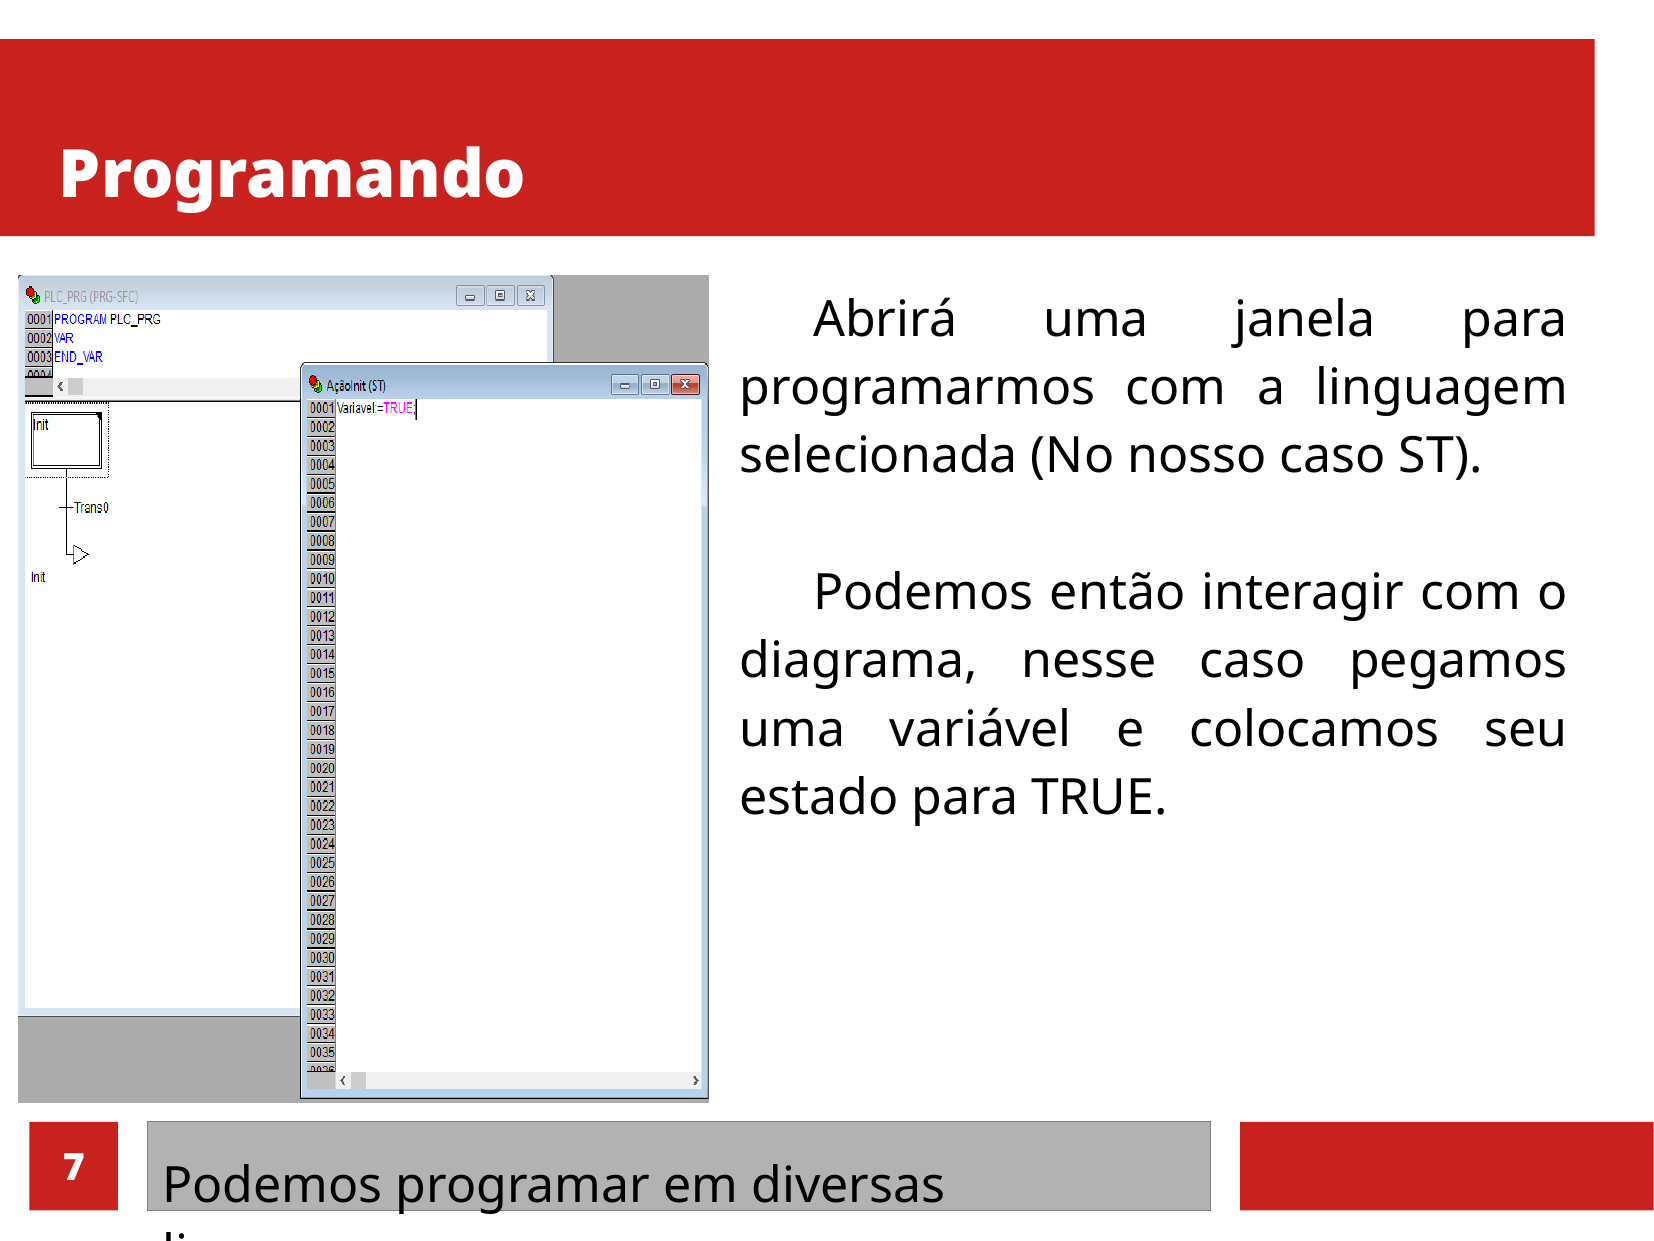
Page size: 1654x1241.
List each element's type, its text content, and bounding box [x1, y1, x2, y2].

text_box Abrirá uma janela para programarmos com a linguagem selecionada (No nosso caso ST). Podemos então interagir com o diagrama, nesse caso pegamos uma variável e colocamos seu estado para TRUE. [724, 275, 1595, 1102]
picture [18, 275, 709, 1103]
title Programando [58, 58, 1595, 217]
text_box Podemos programar em diversas linguagens. [147, 1141, 1197, 1241]
